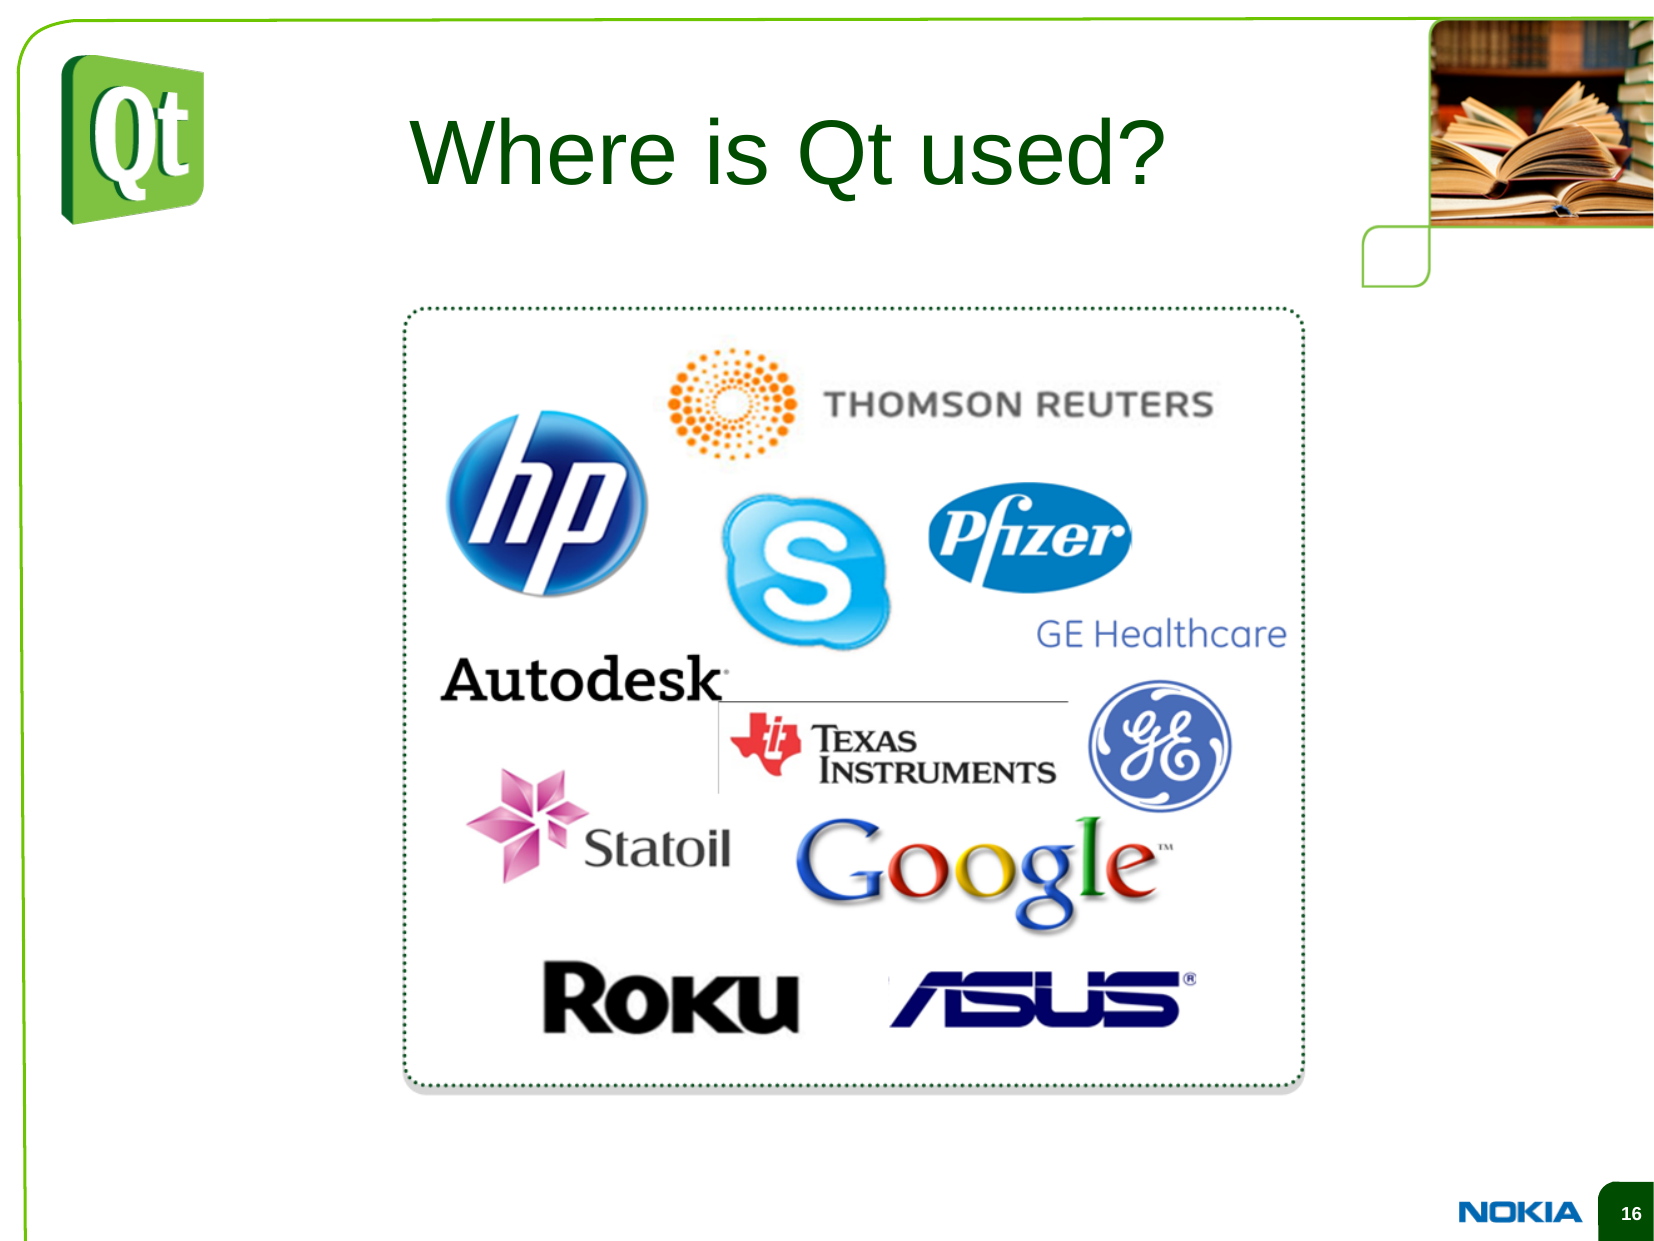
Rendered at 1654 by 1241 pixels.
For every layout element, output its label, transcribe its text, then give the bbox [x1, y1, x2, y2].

picture [1459, 1201, 1583, 1223]
picture [400, 302, 1309, 1098]
picture [1338, 7, 1654, 308]
picture [61, 55, 204, 225]
title Where is Qt used? [251, 49, 1327, 257]
